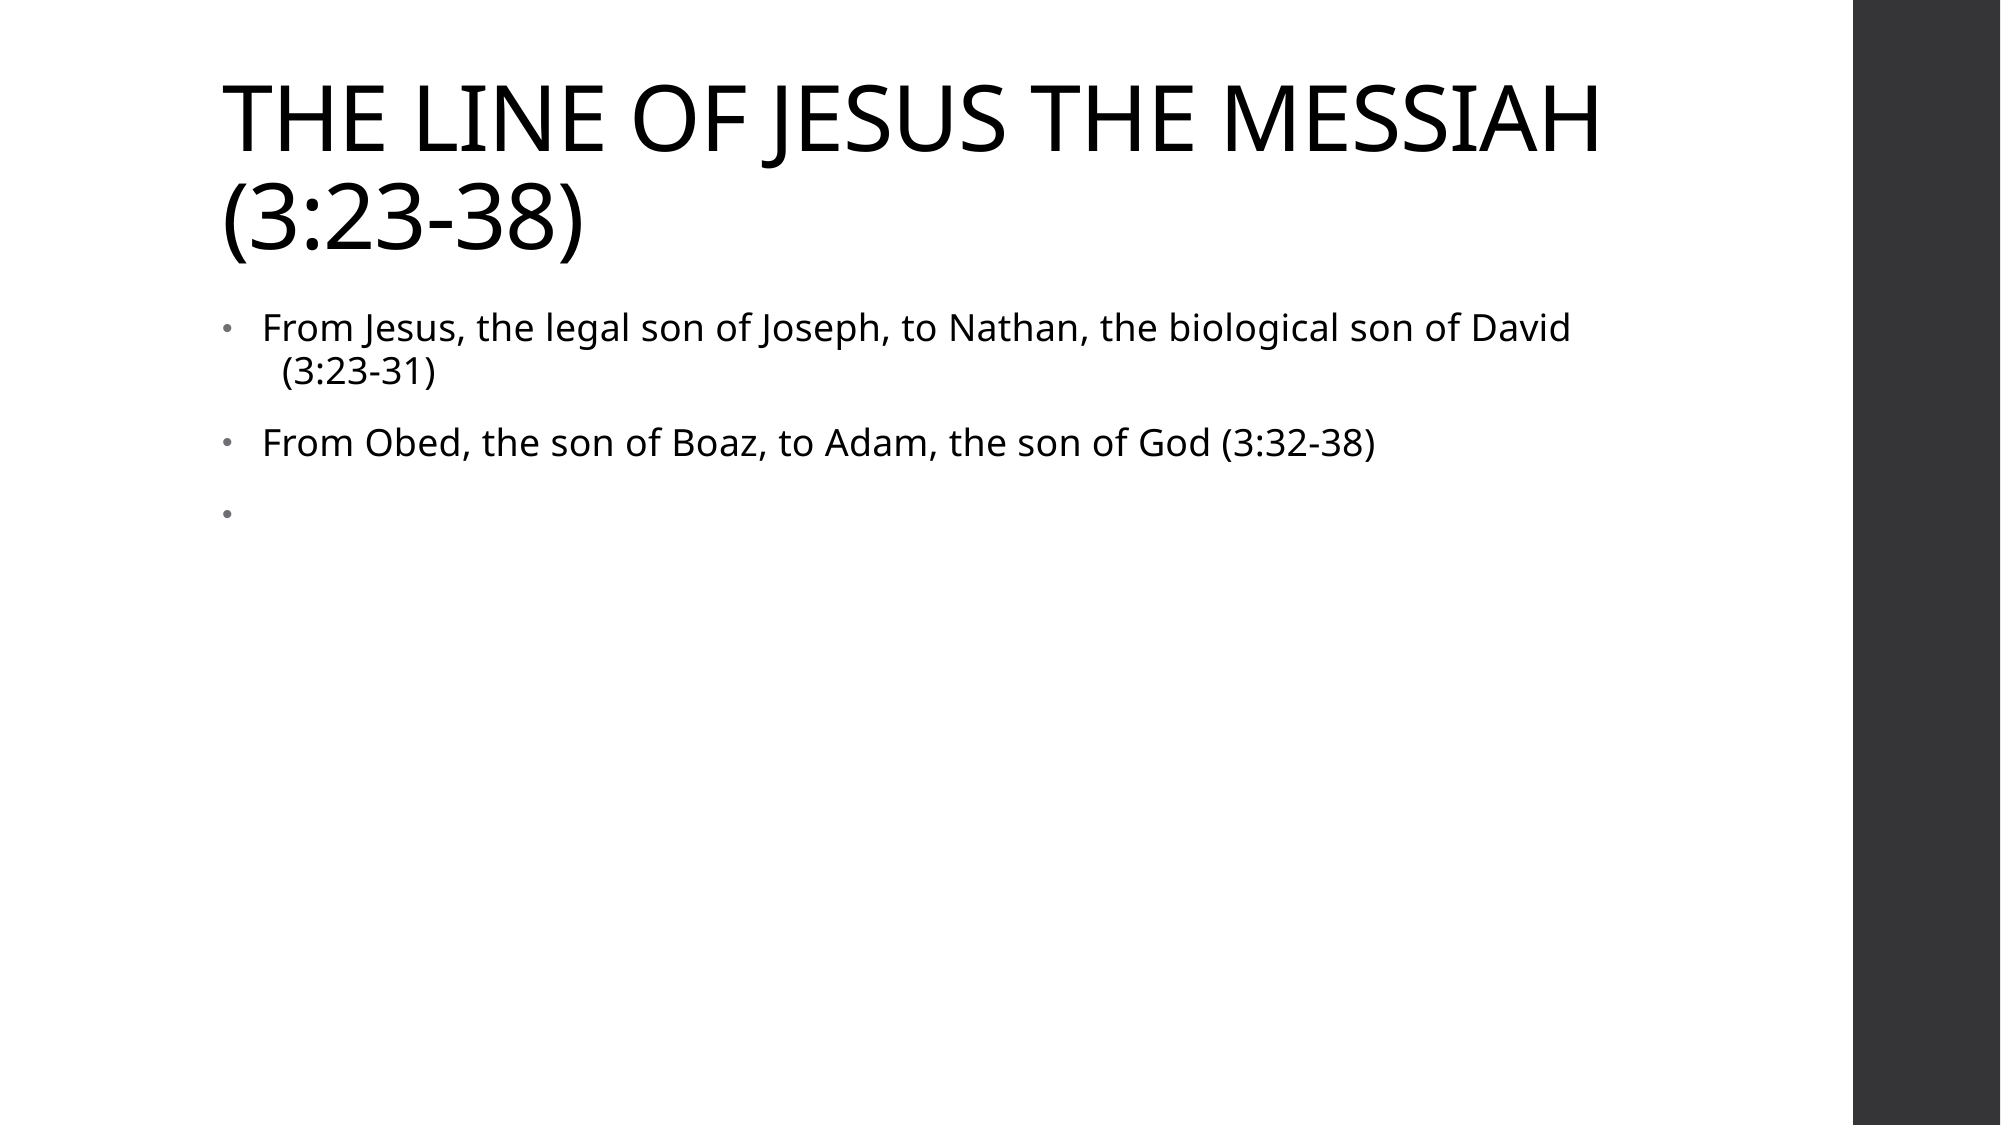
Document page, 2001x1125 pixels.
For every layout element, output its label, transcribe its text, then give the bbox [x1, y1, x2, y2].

list From Jesus, the legal son of Joseph, to Nathan, the biological son of David (3:23-31) From Obed, the son of Boaz, to Adam, the son of God (3:32-38) [206, 299, 1617, 1014]
title THE LINE OF JESUS THE MESSIAH (3:23-38) [206, 60, 1797, 278]
